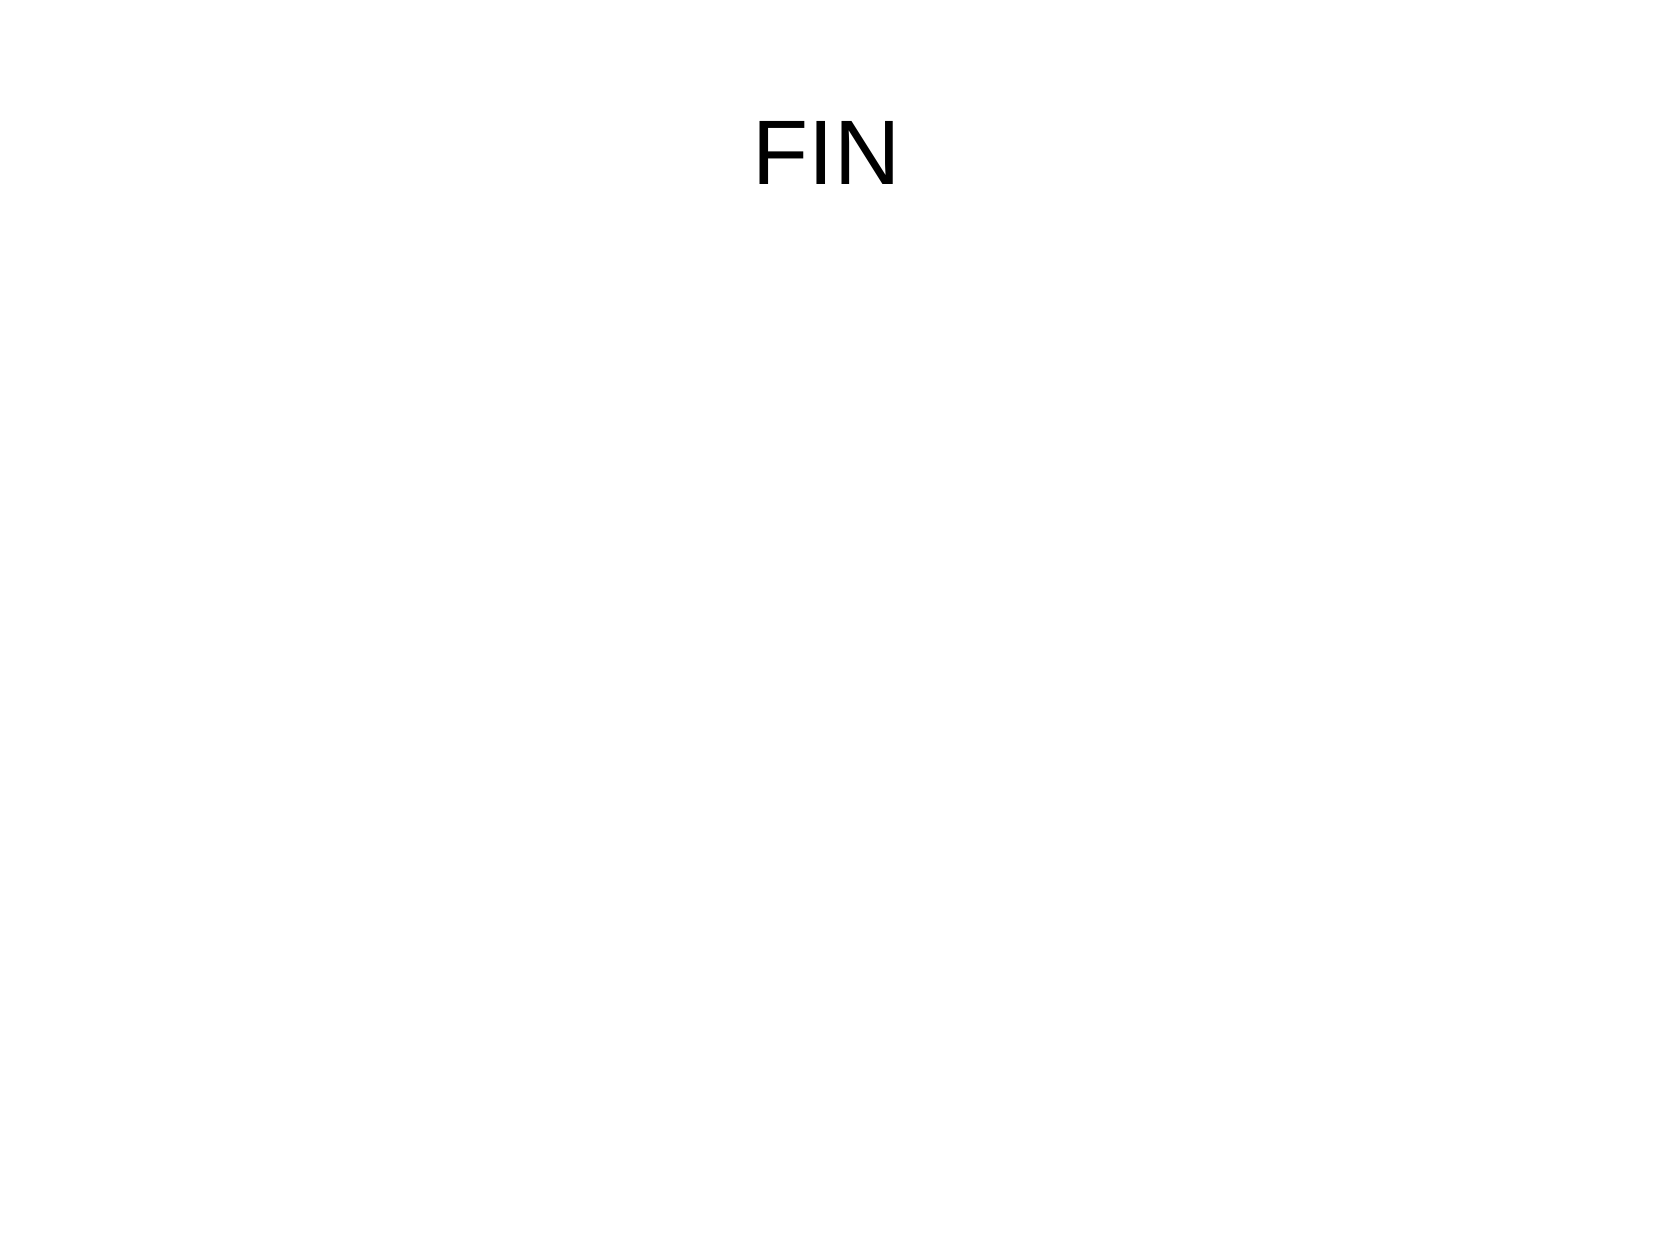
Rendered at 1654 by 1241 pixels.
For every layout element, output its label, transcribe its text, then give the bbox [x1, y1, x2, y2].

title FIN [82, 49, 1571, 257]
